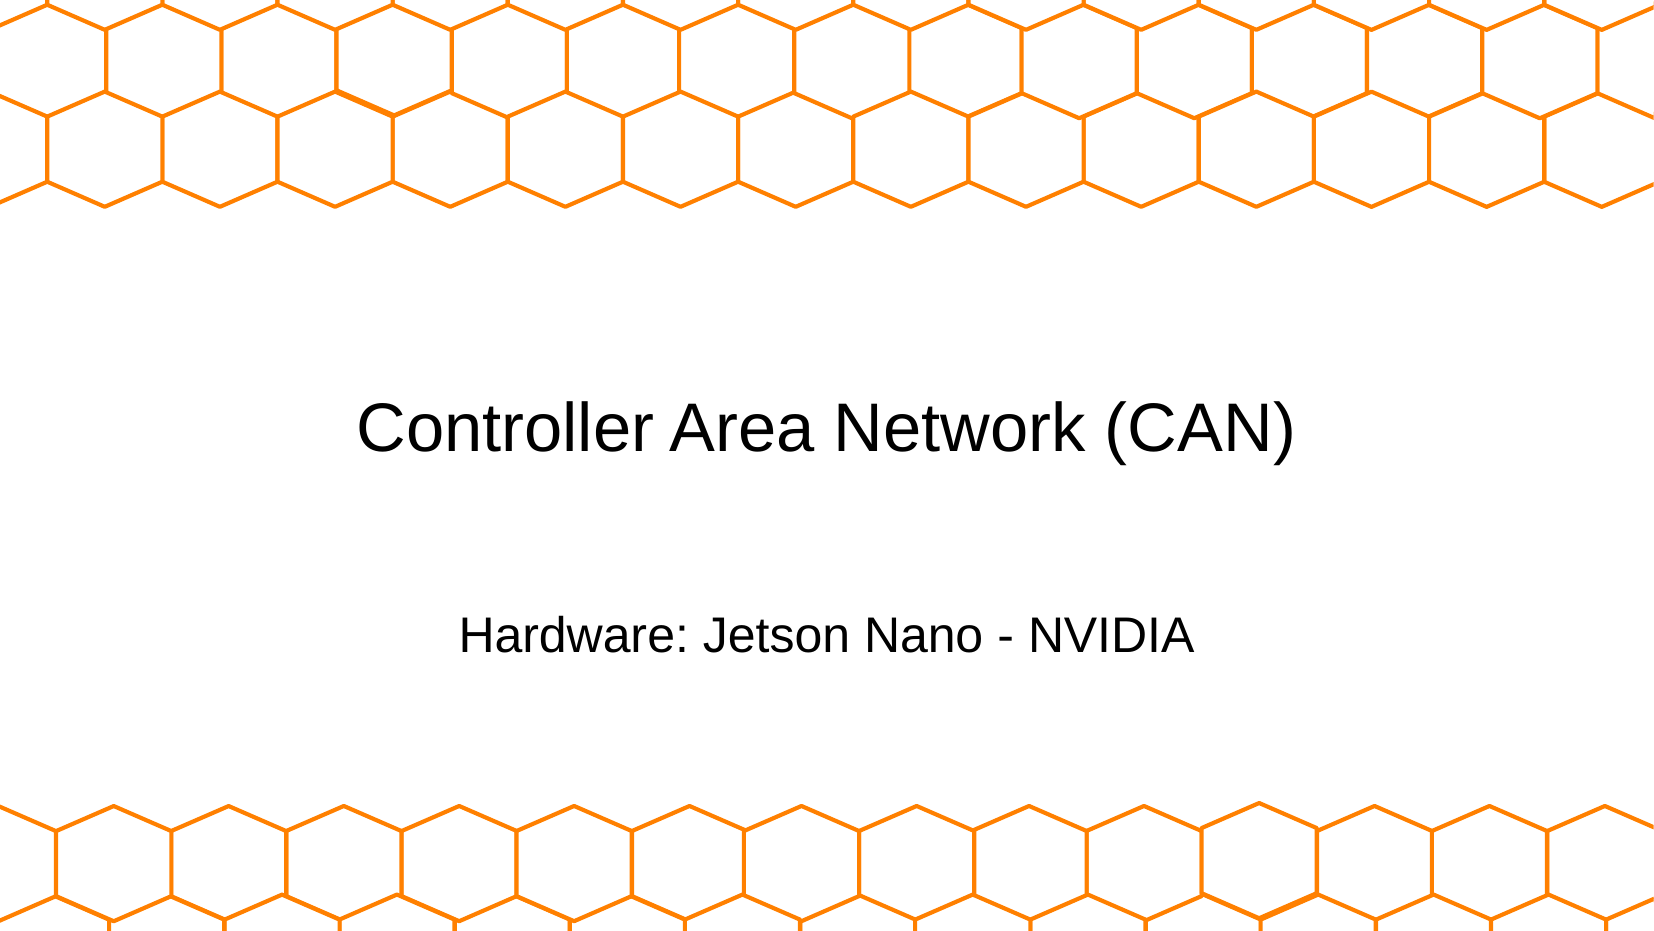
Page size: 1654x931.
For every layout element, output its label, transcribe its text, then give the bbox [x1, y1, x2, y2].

subtitle Hardware: Jetson Nano - NVIDIA [88, 560, 1565, 709]
title Controller Area Network (CAN) [88, 324, 1565, 532]
